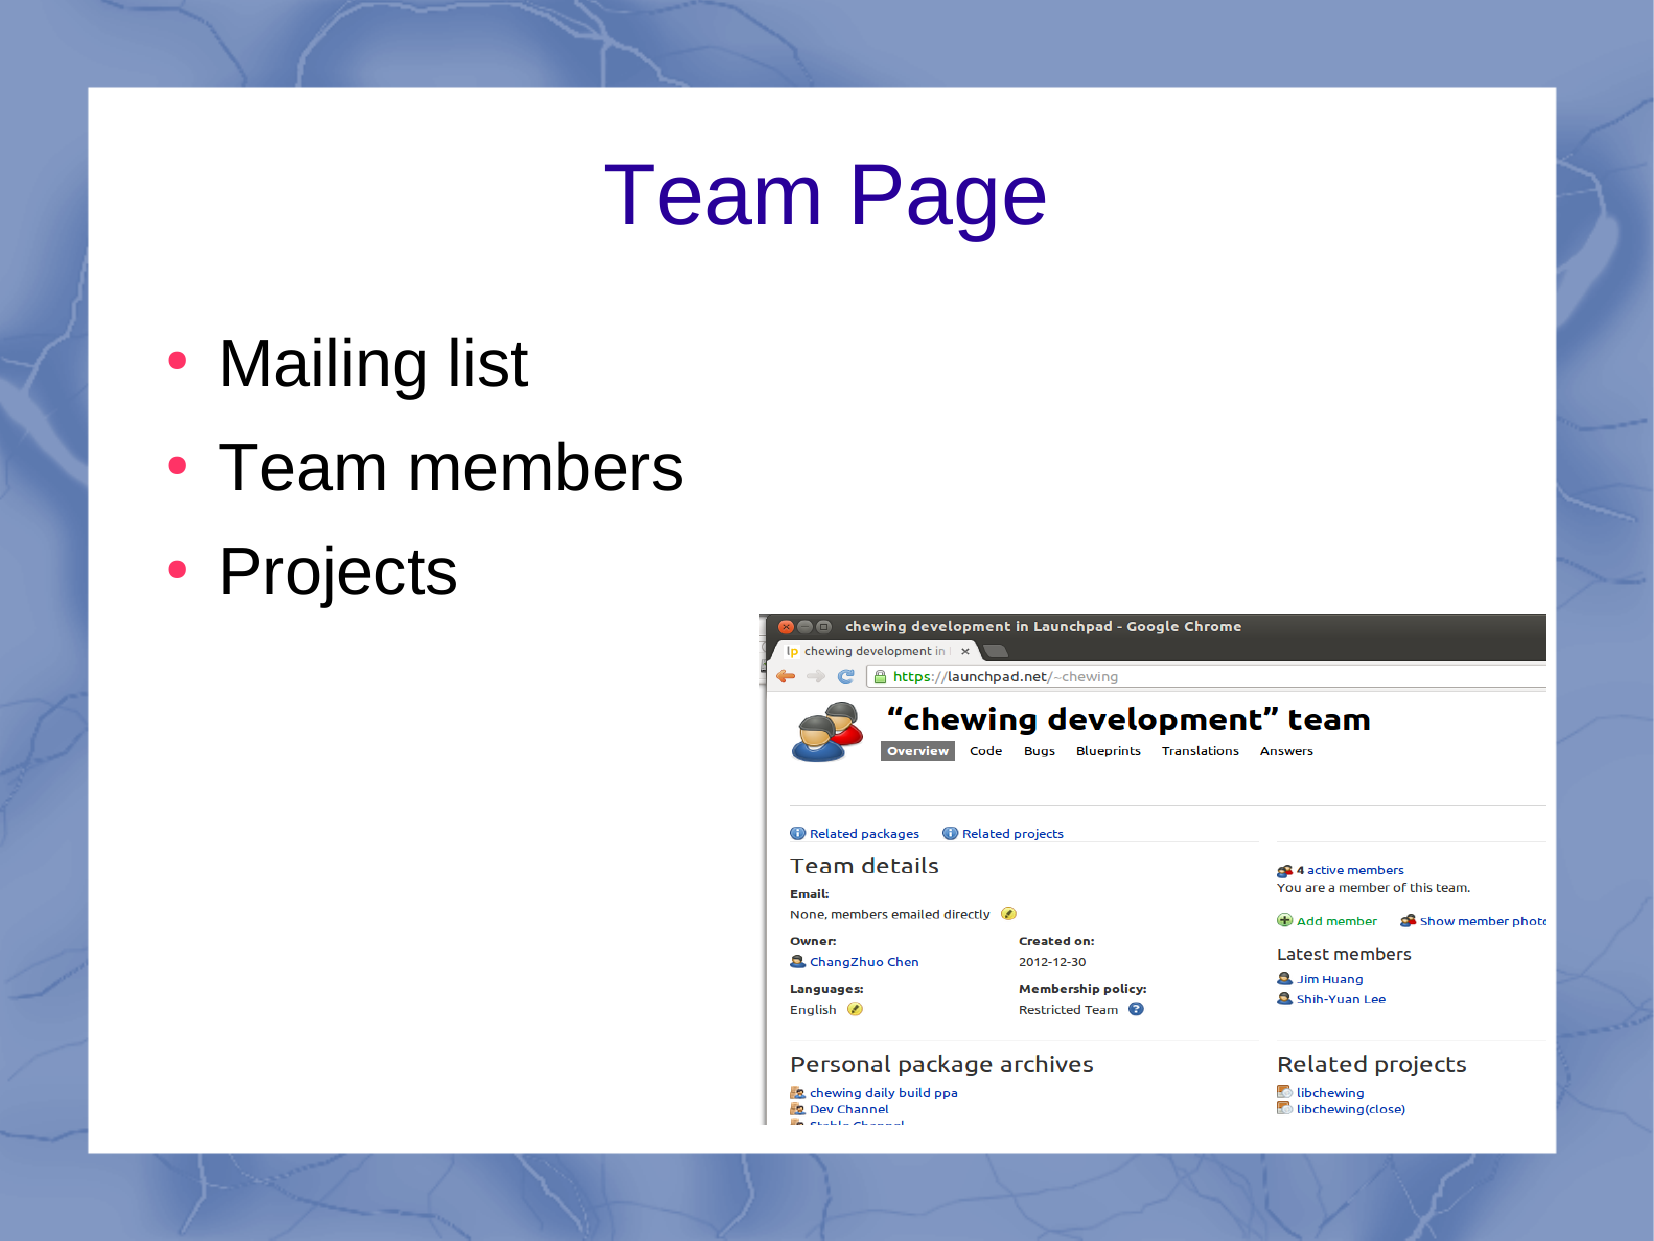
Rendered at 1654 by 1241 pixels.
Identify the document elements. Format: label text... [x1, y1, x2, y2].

picture [0, 0, 1654, 1241]
list Mailing list Team members Projects [147, 325, 1506, 1045]
title Team Page [118, 90, 1536, 298]
